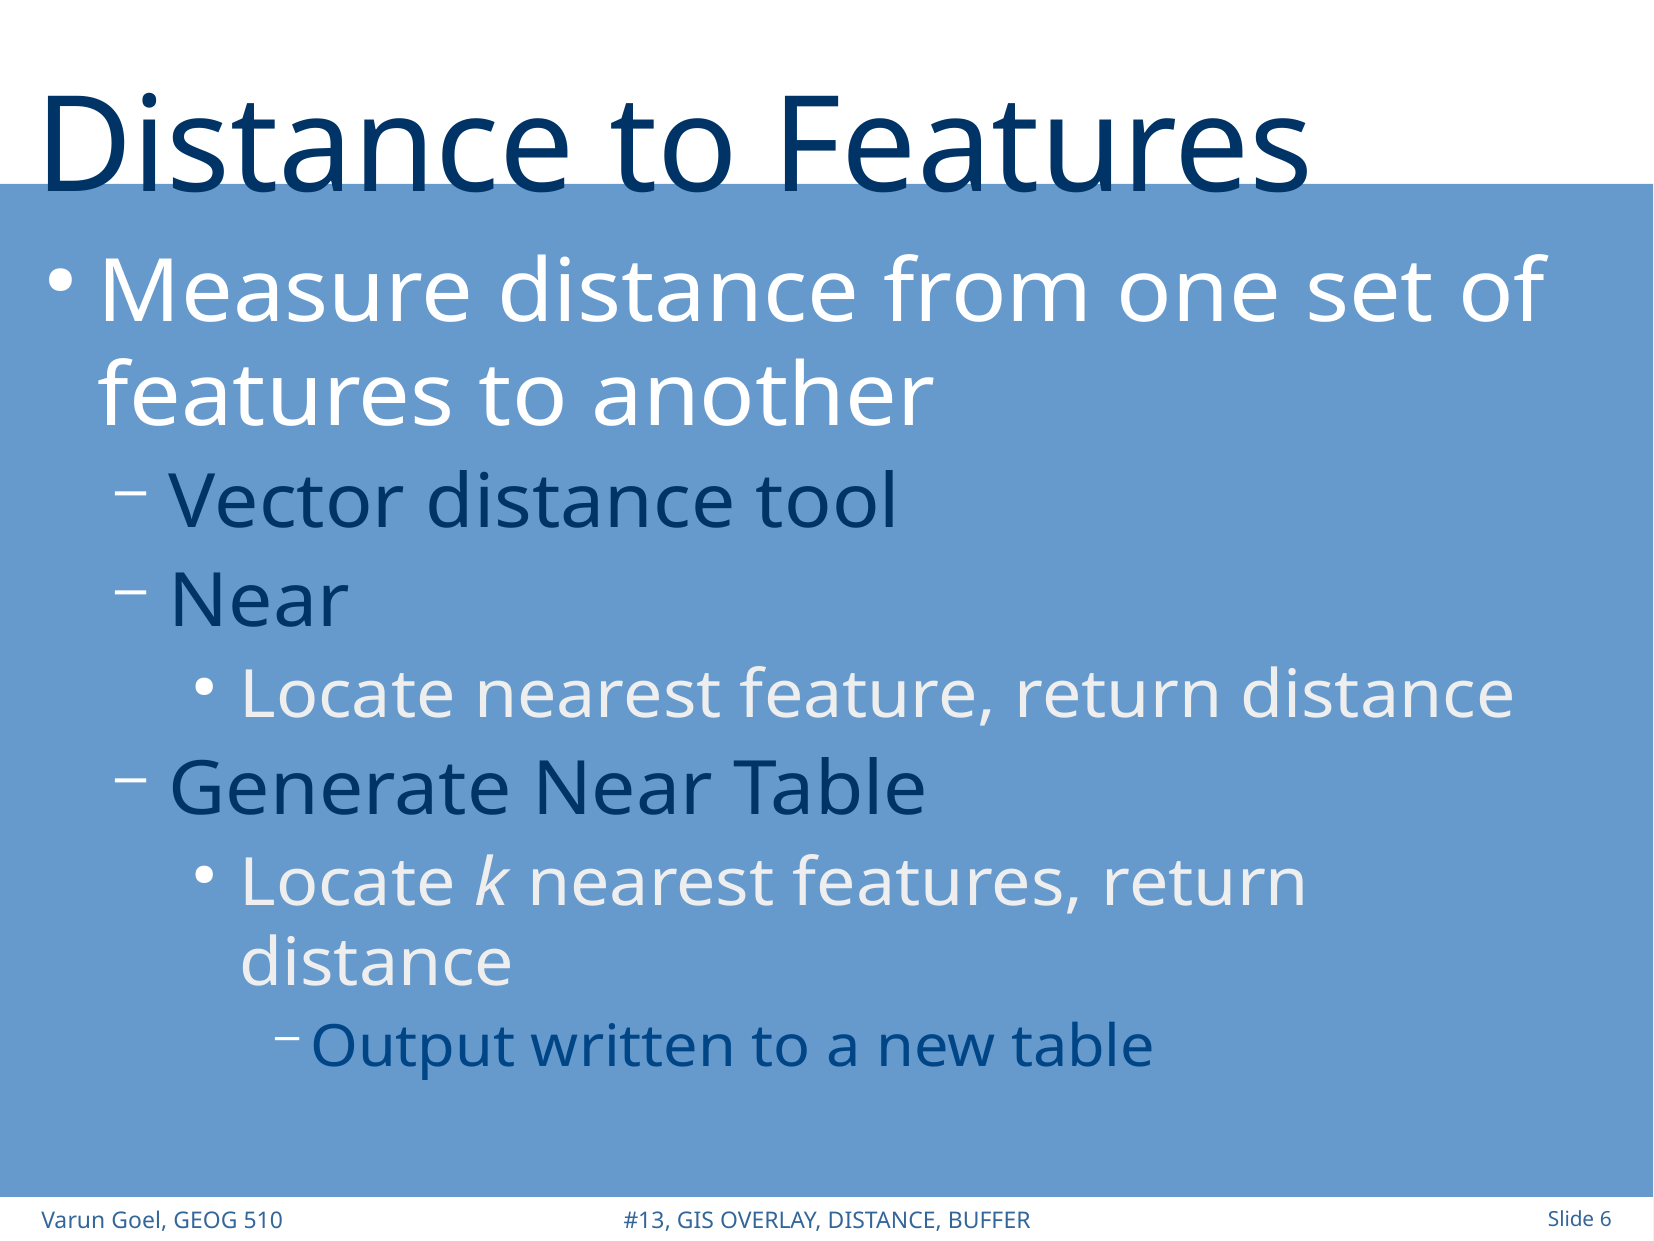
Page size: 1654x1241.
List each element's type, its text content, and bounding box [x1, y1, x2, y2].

list Measure distance from one set of features to another Vector distance tool Near Locate nearest feature, return distance Generate Near Table Locate k nearest features, return distance Output written to a new table [26, 237, 1601, 1156]
title Distance to Features [35, 35, 1573, 237]
